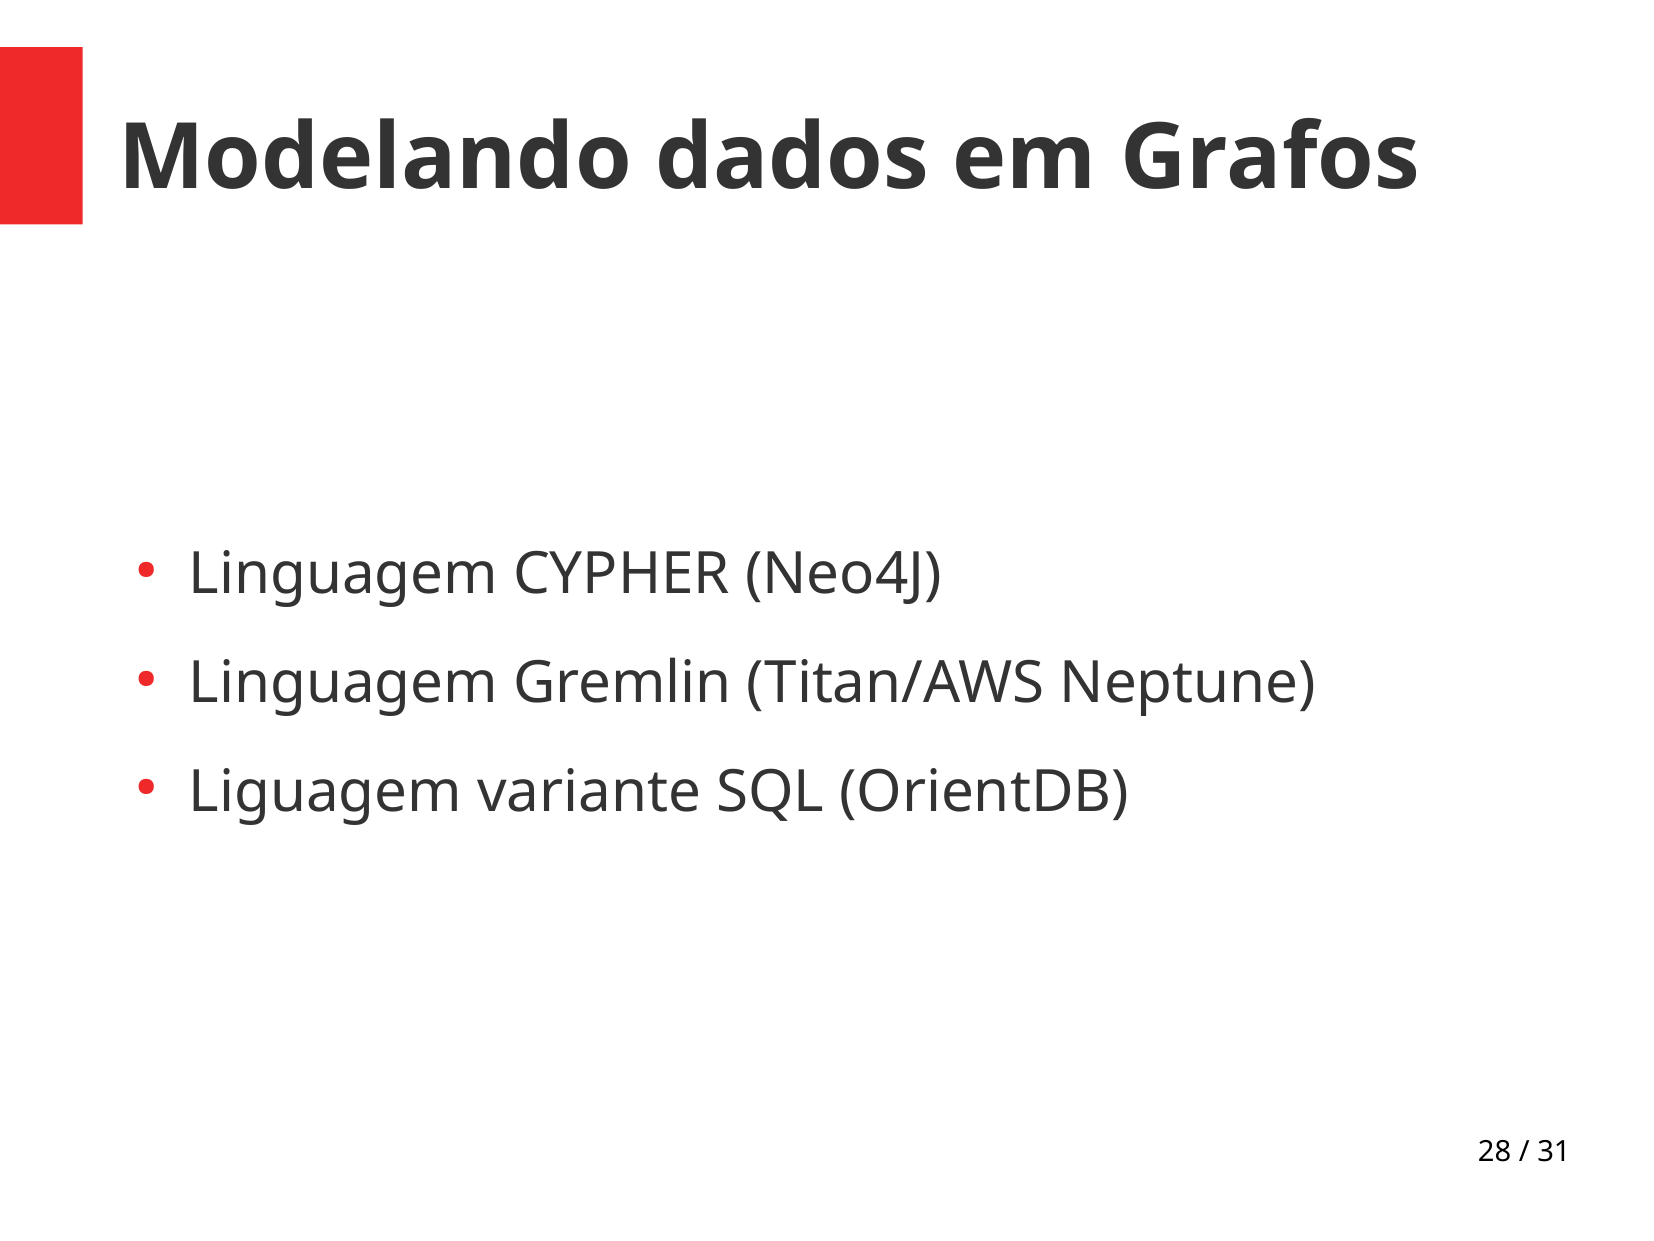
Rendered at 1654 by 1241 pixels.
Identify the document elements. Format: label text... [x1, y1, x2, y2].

title Modelando dados em Grafos [118, 45, 1571, 260]
list Linguagem CYPHER (Neo4J) Linguagem Gremlin (Titan/AWS Neptune) Liguagem variante SQL (OrientDB) [118, 531, 1536, 875]
